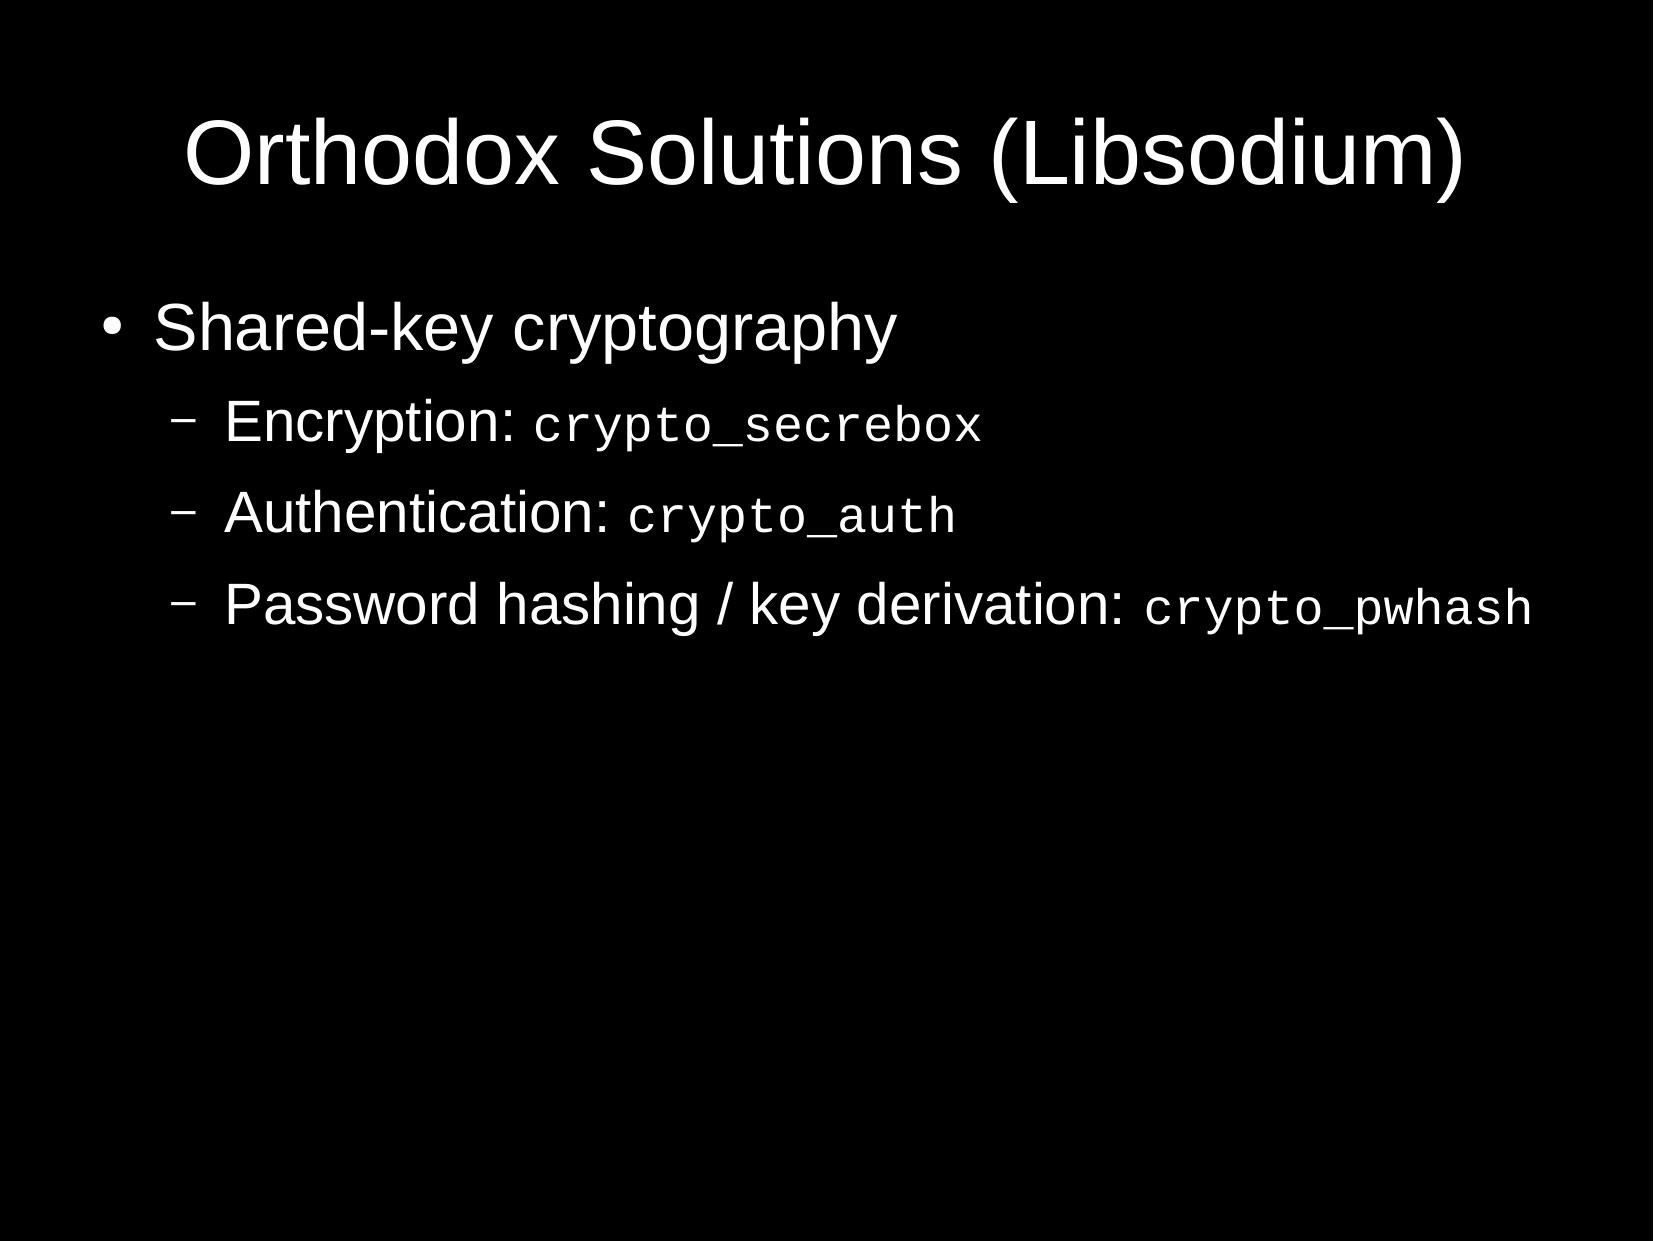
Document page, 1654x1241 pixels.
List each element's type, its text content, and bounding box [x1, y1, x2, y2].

title Orthodox Solutions (Libsodium) [82, 49, 1571, 257]
list Shared-key cryptography Encryption: crypto_secrebox Authentication: crypto_auth Password hashing / key derivation: crypto_pwhash [82, 290, 1571, 1186]
